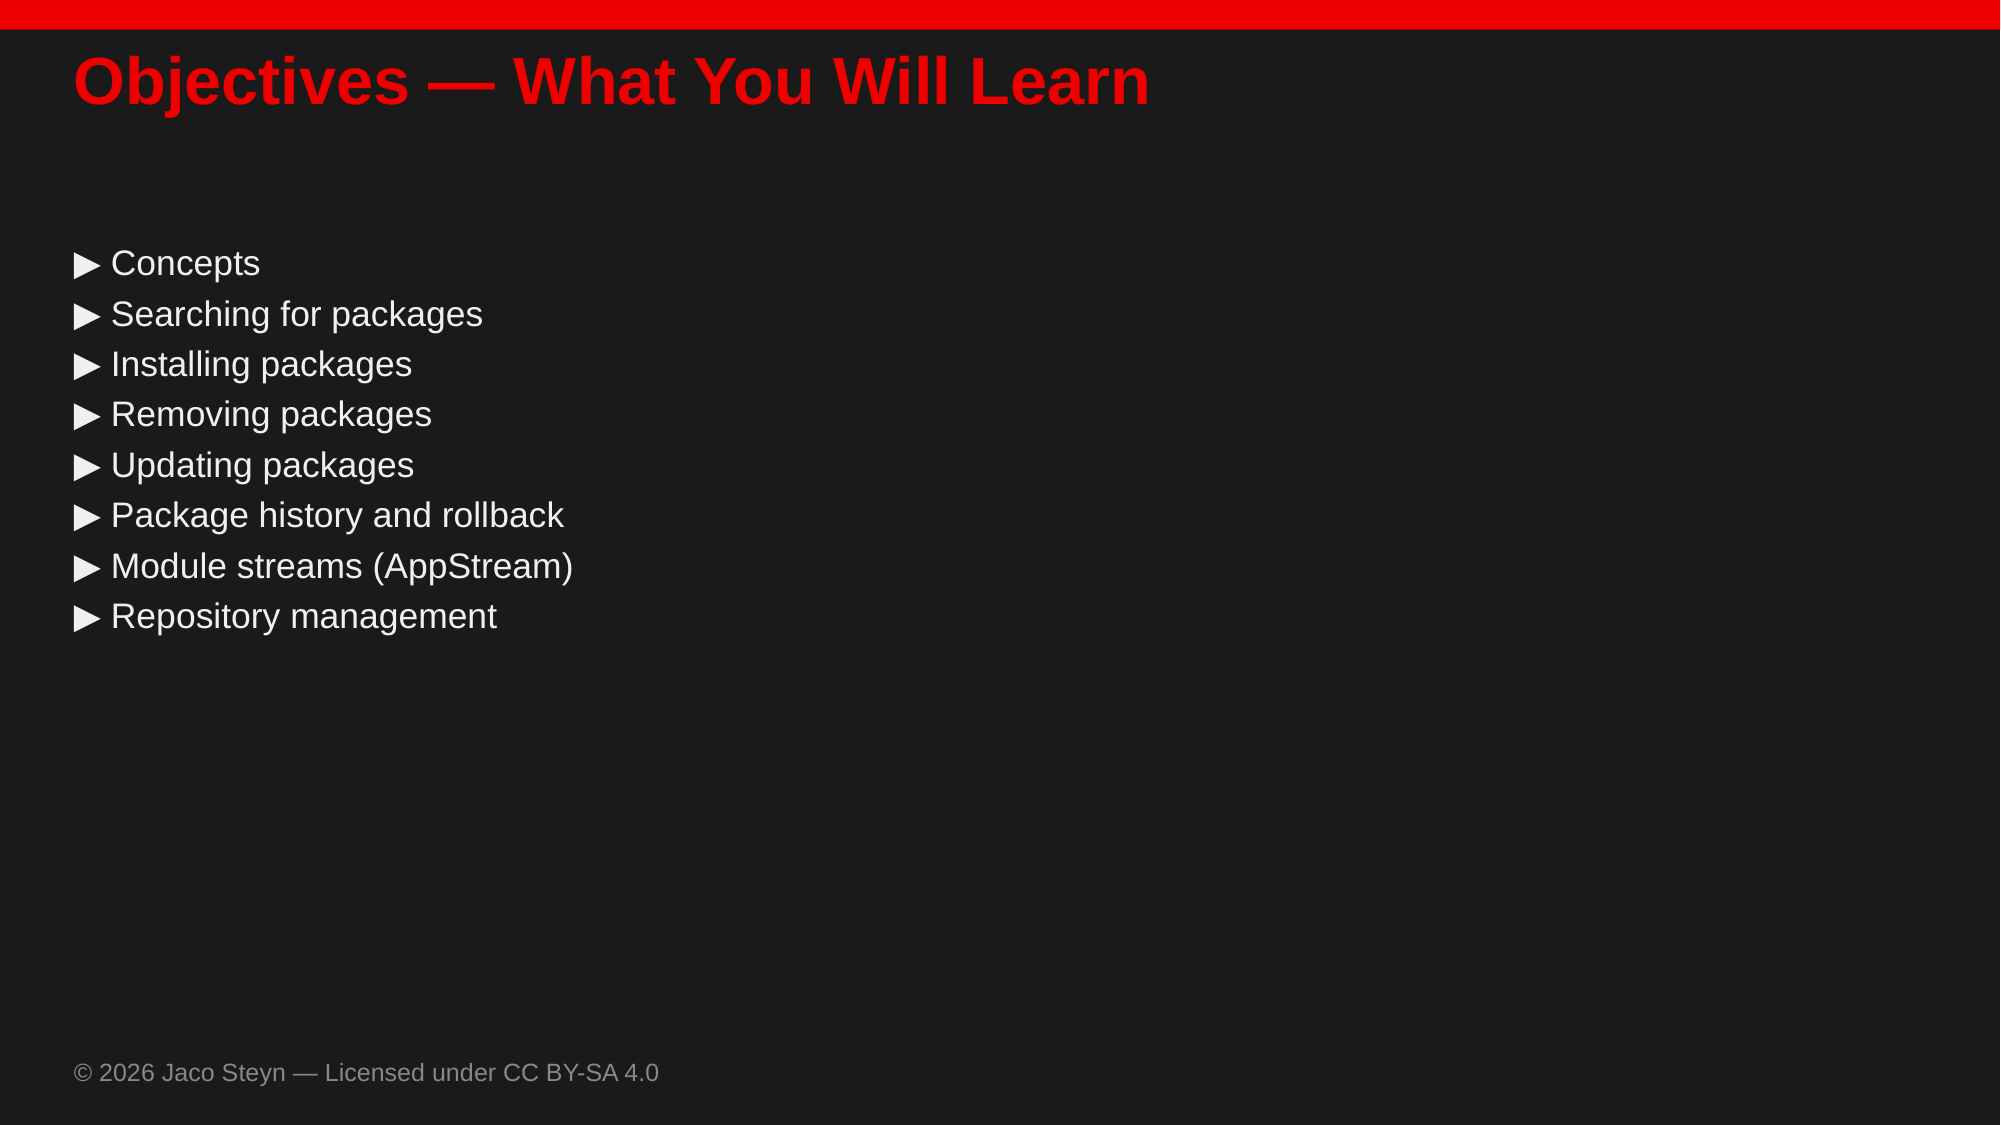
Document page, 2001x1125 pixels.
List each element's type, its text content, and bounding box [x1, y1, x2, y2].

text_box [0, 0, 2001, 30]
text_box ▶ Concepts ▶ Searching for packages ▶ Installing packages ▶ Removing packages ▶ Updating packages ▶ Package history and rollback ▶ Module streams (AppStream) ▶ Repository management [59, 236, 1942, 1037]
text_box Objectives — What You Will Learn [59, 36, 1942, 208]
text_box © 2026 Jaco Steyn — Licensed under CC BY-SA 4.0 [59, 1051, 1942, 1093]
